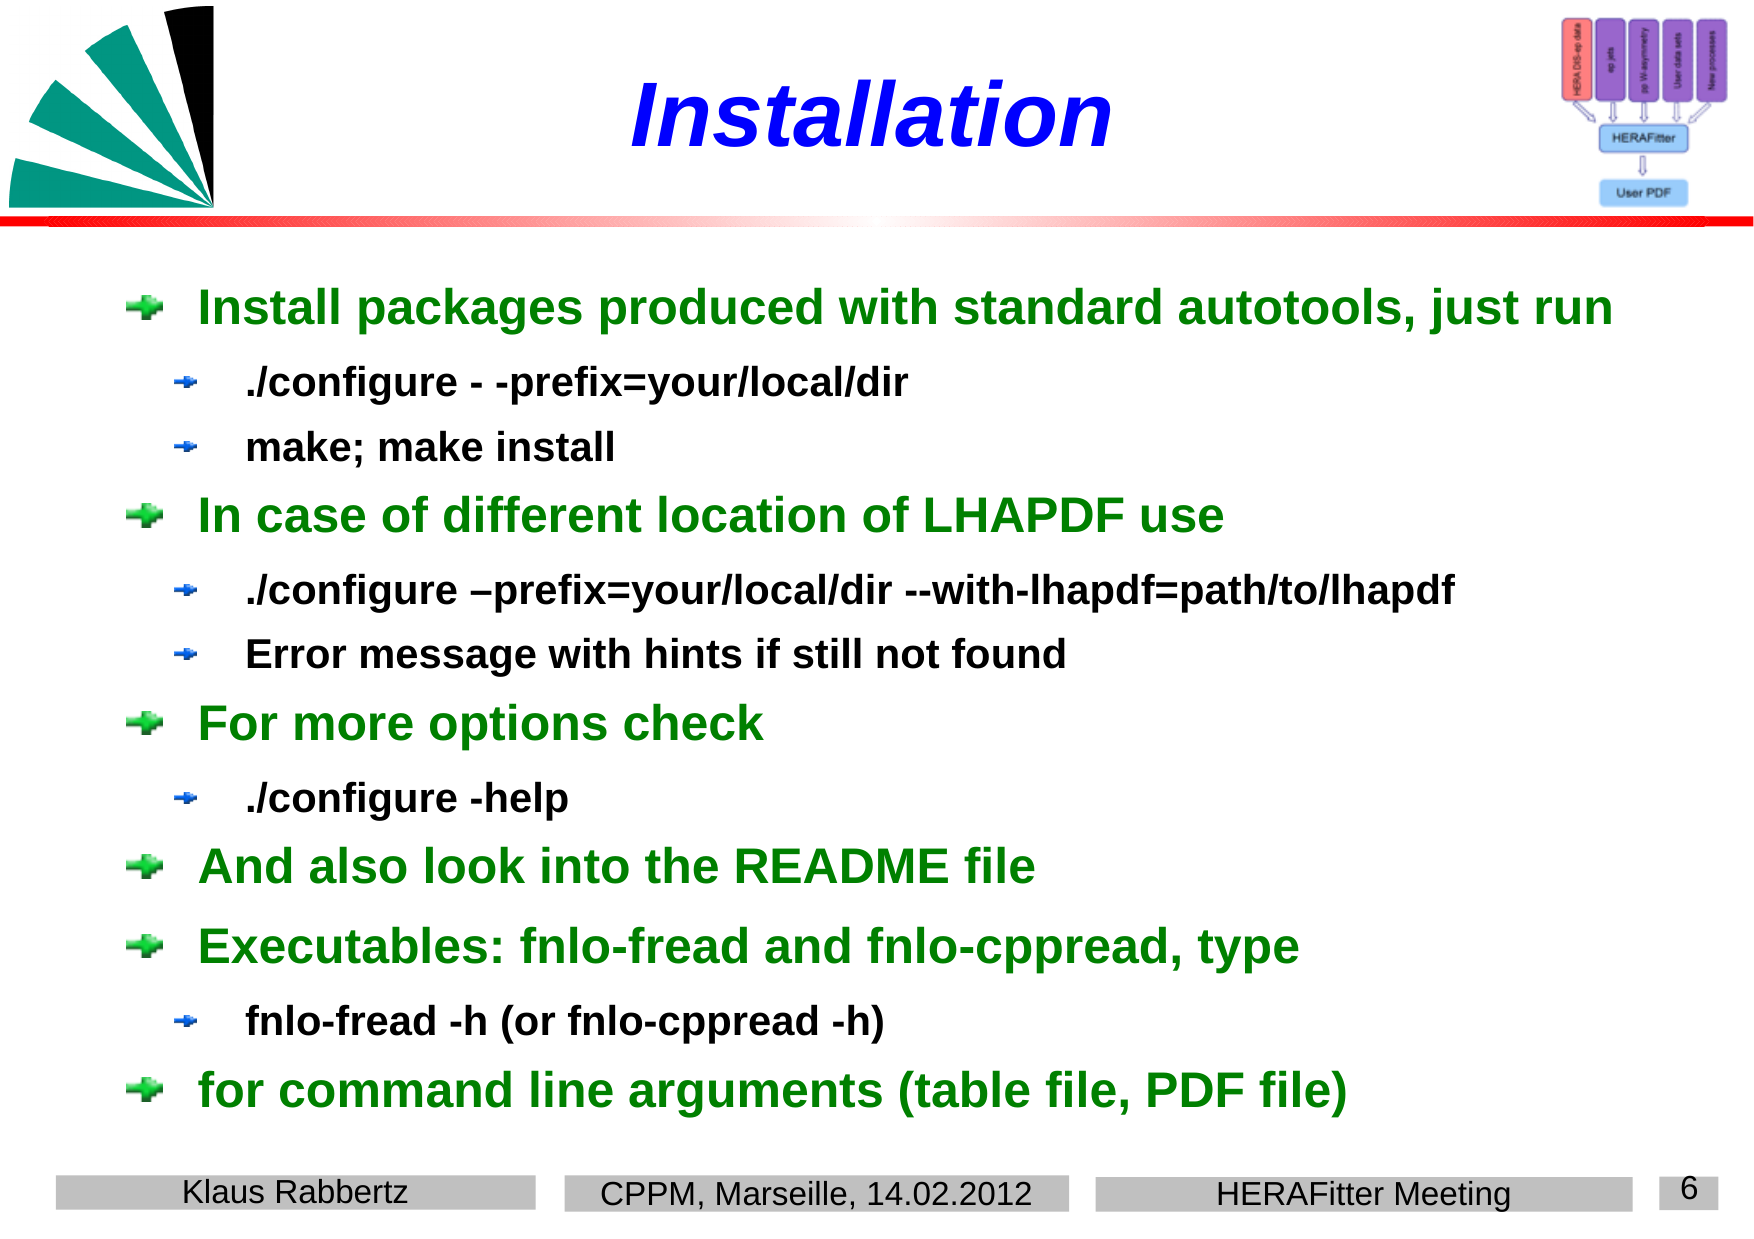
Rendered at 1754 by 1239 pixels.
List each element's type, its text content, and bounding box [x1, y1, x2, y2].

list Install packages produced with standard autotools, just run ./configure - -prefix=your/local/dir make; make install In case of different location of LHAPDF use ./configure –prefix=your/local/dir --with-lhapdf=path/to/lhapdf Error message with hints if still not found For more options check ./configure -help And also look into the README file Executables: fnlo-fread and fnlo-cppread, type fnlo-fread -h (or fnlo-cppread -h) for command line arguments (table file, PDF file) [67, 279, 1693, 1118]
picture [9, 6, 214, 210]
picture [1552, 15, 1736, 211]
title Installation [282, 21, 1566, 183]
